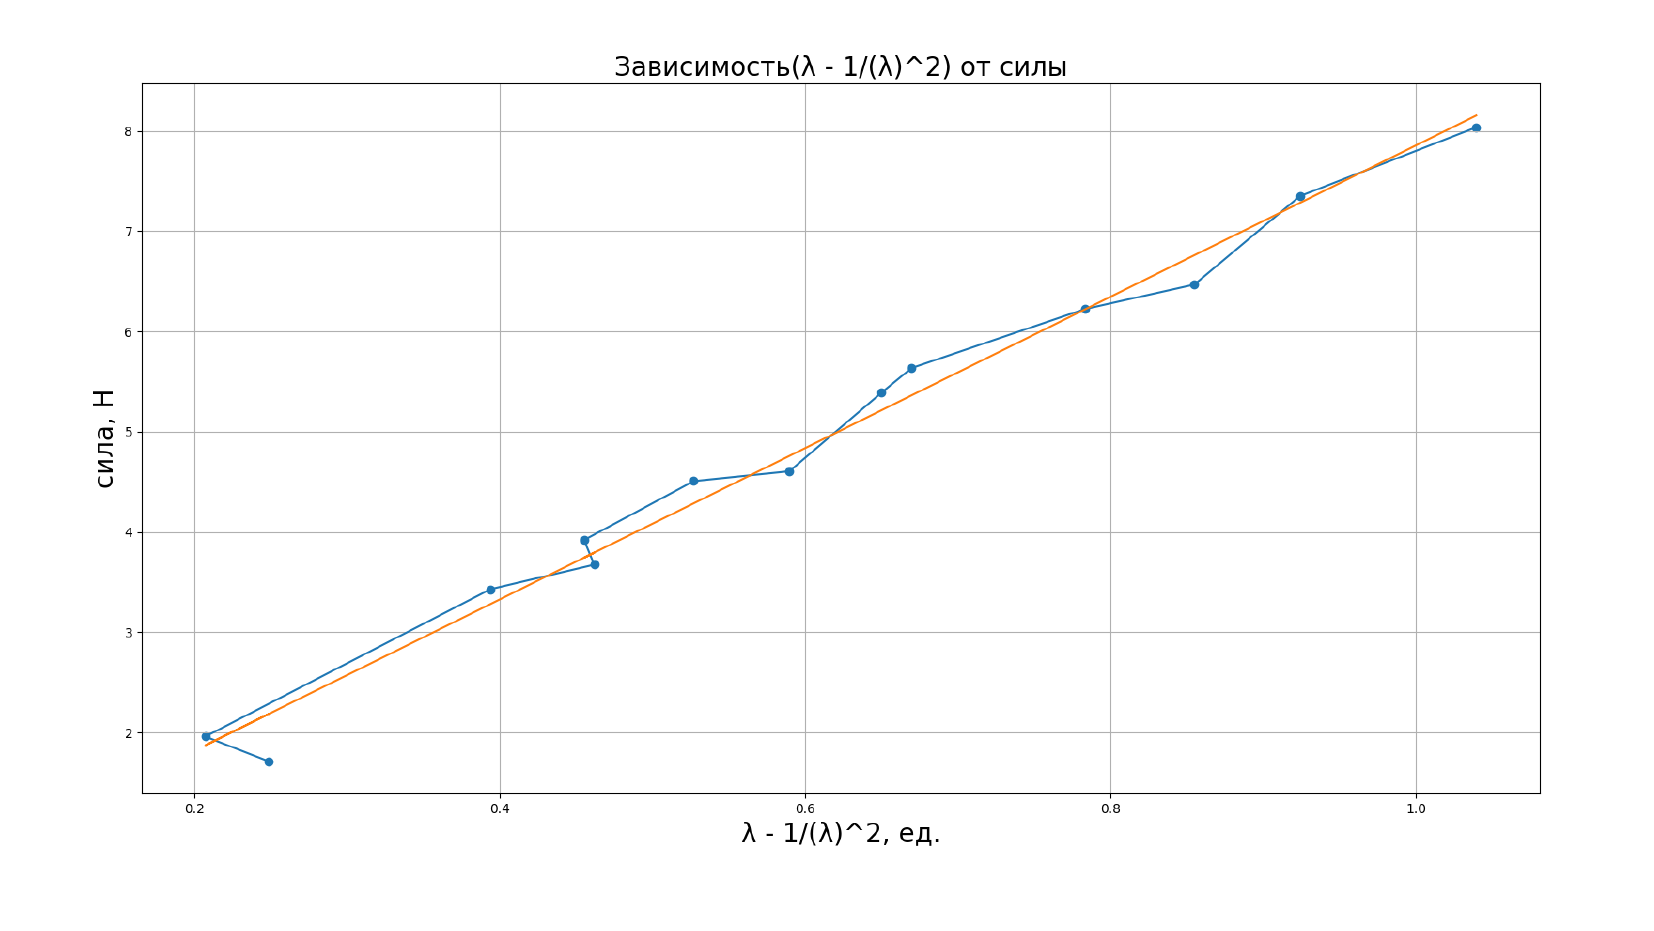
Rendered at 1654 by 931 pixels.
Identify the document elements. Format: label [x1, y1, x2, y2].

picture [68, 19, 1591, 871]
